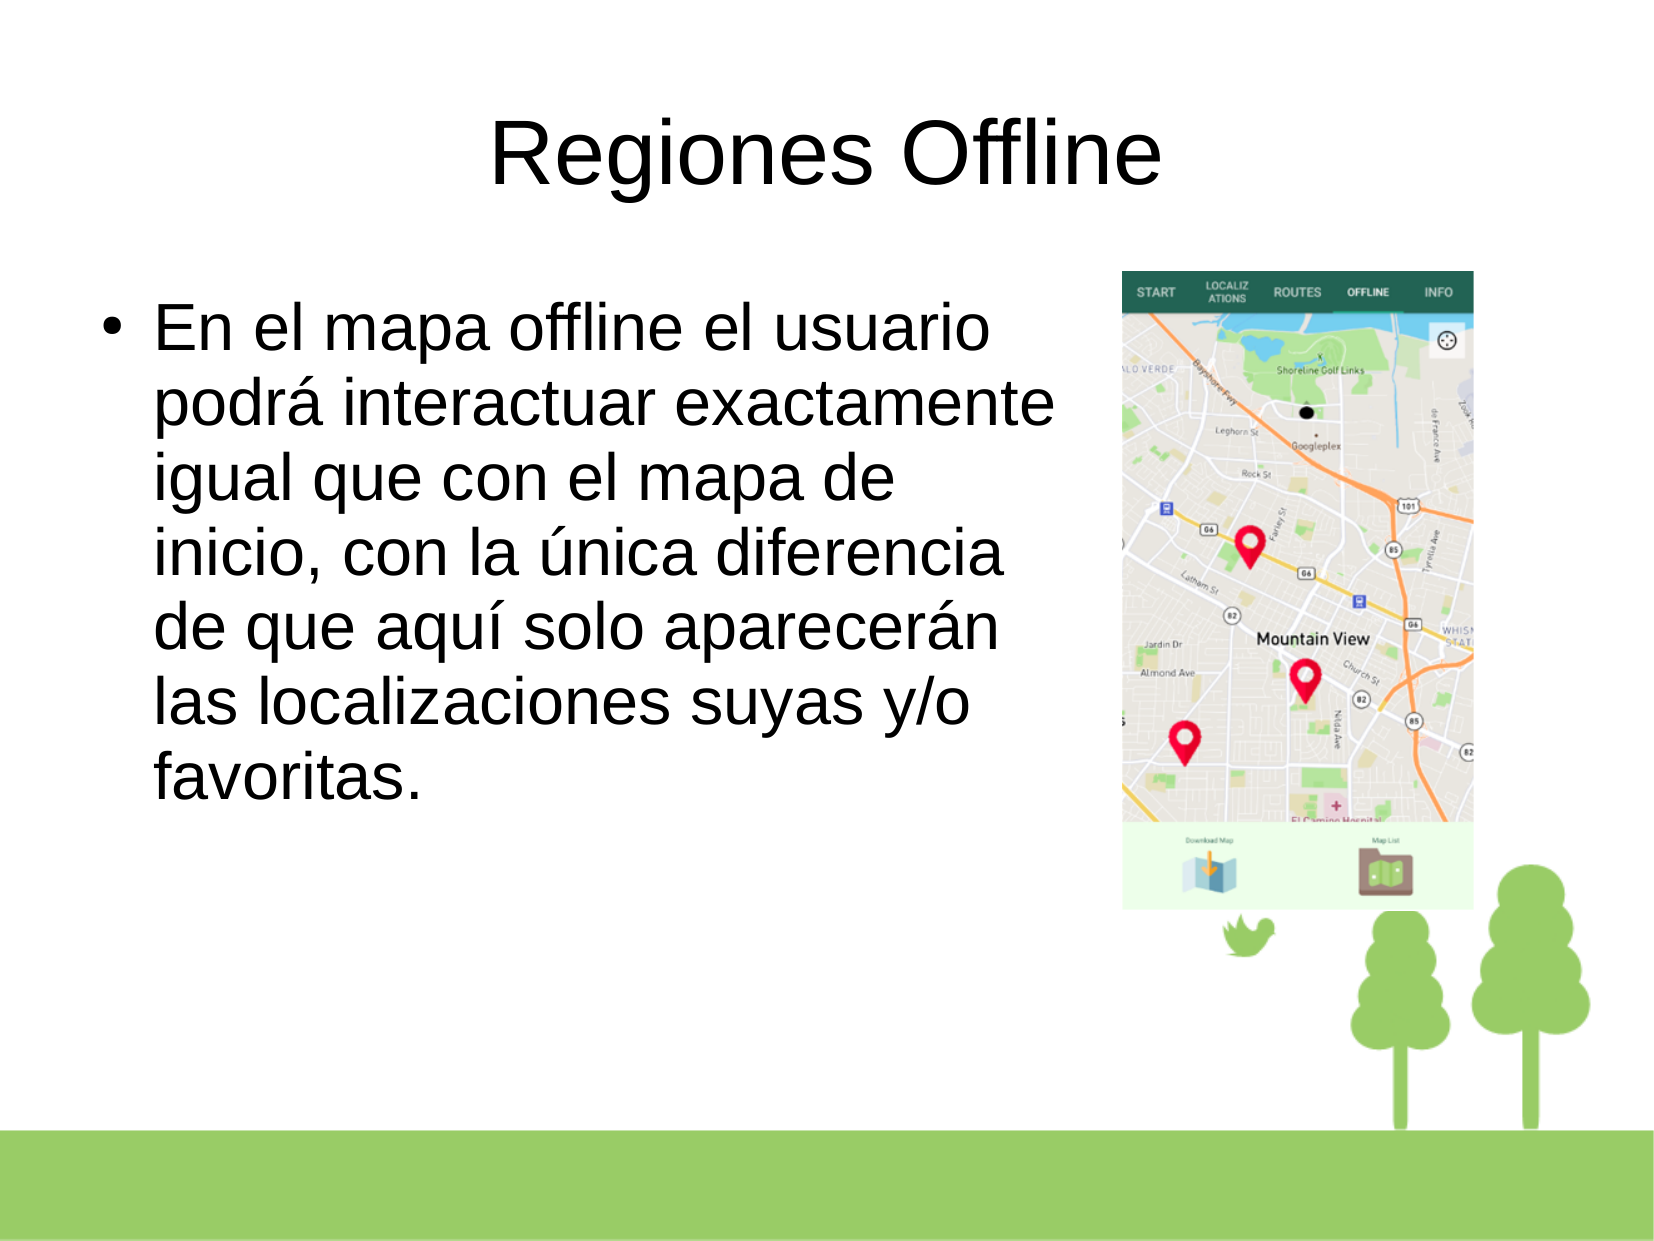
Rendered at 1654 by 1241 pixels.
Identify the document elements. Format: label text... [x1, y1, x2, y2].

title Regiones Offline [82, 49, 1571, 257]
list En el mapa offline el usuario podrá interactuar exactamente igual que con el mapa de inicio, con la única diferencia de que aquí solo aparecerán las localizaciones suyas y/o favoritas. [82, 290, 1075, 1010]
picture [0, 0, 1654, 1241]
